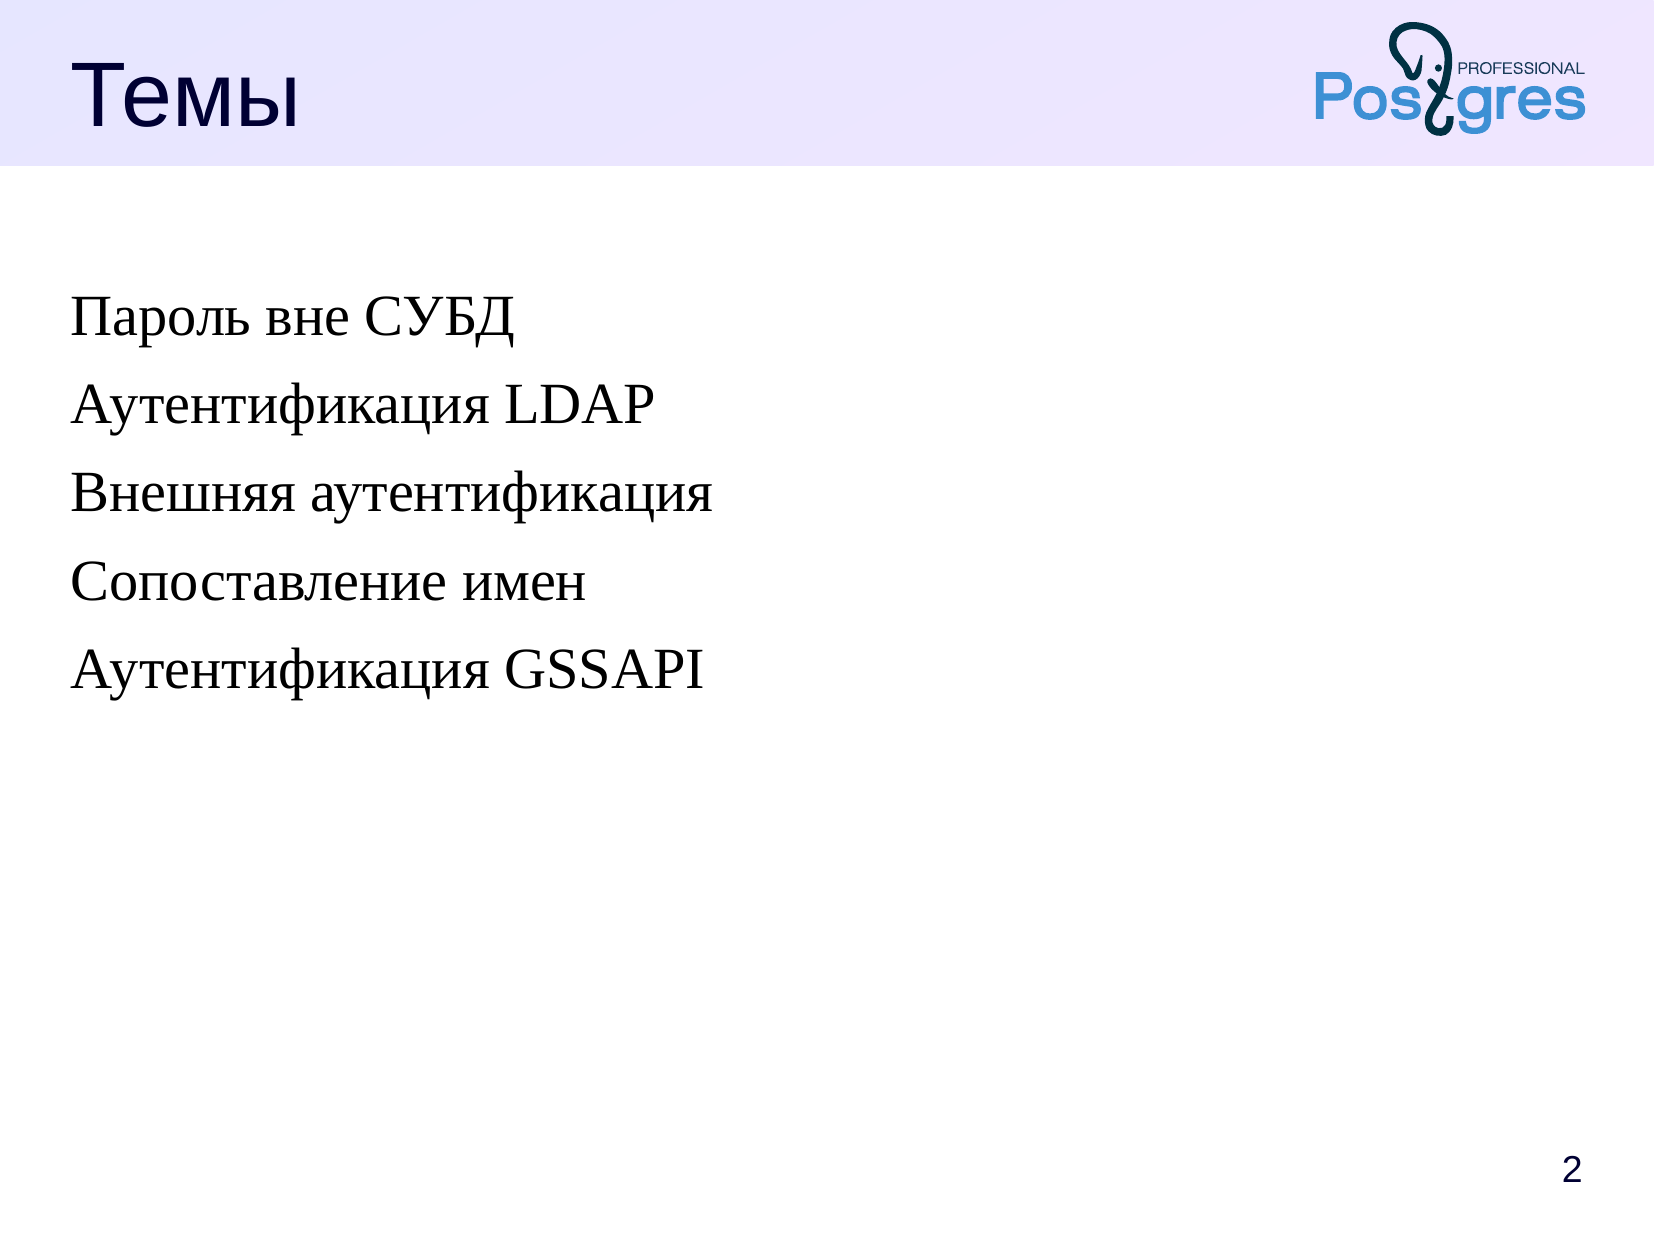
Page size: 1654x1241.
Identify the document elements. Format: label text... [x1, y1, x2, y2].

list Пароль вне СУБД Аутентификация LDAP Внешняя аутентификация Сопоставление имен Аутентификация GSSAPI [70, 283, 1583, 1141]
title Темы [70, 43, 1241, 147]
